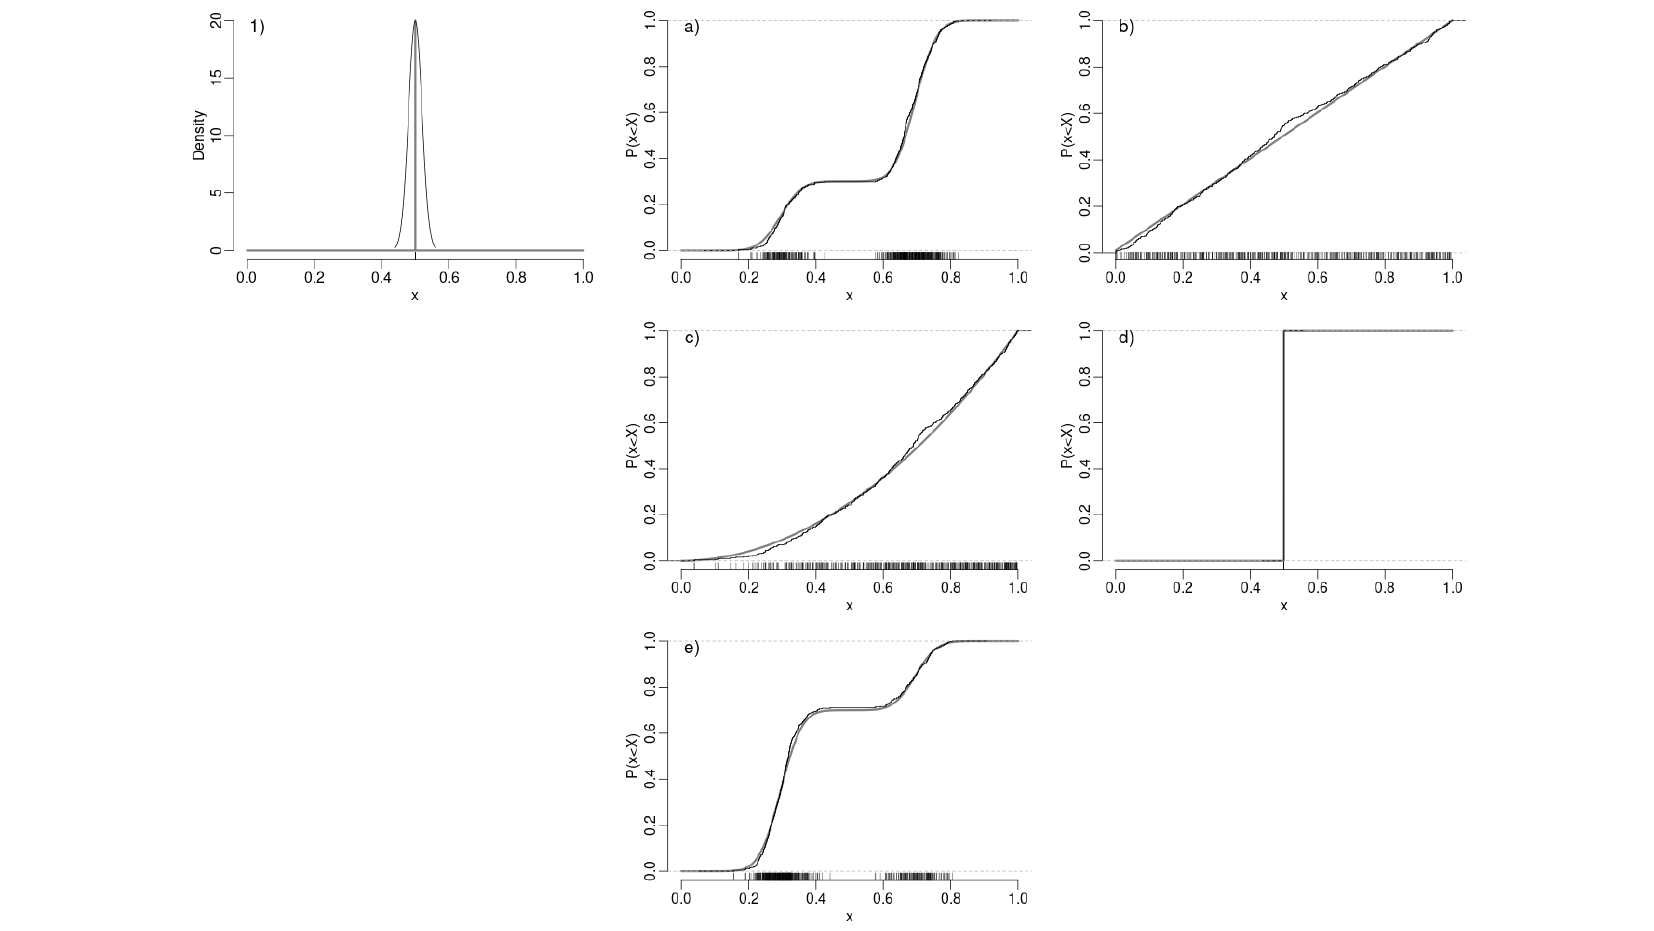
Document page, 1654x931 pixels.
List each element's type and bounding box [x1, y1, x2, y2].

picture [180, 2, 1483, 931]
